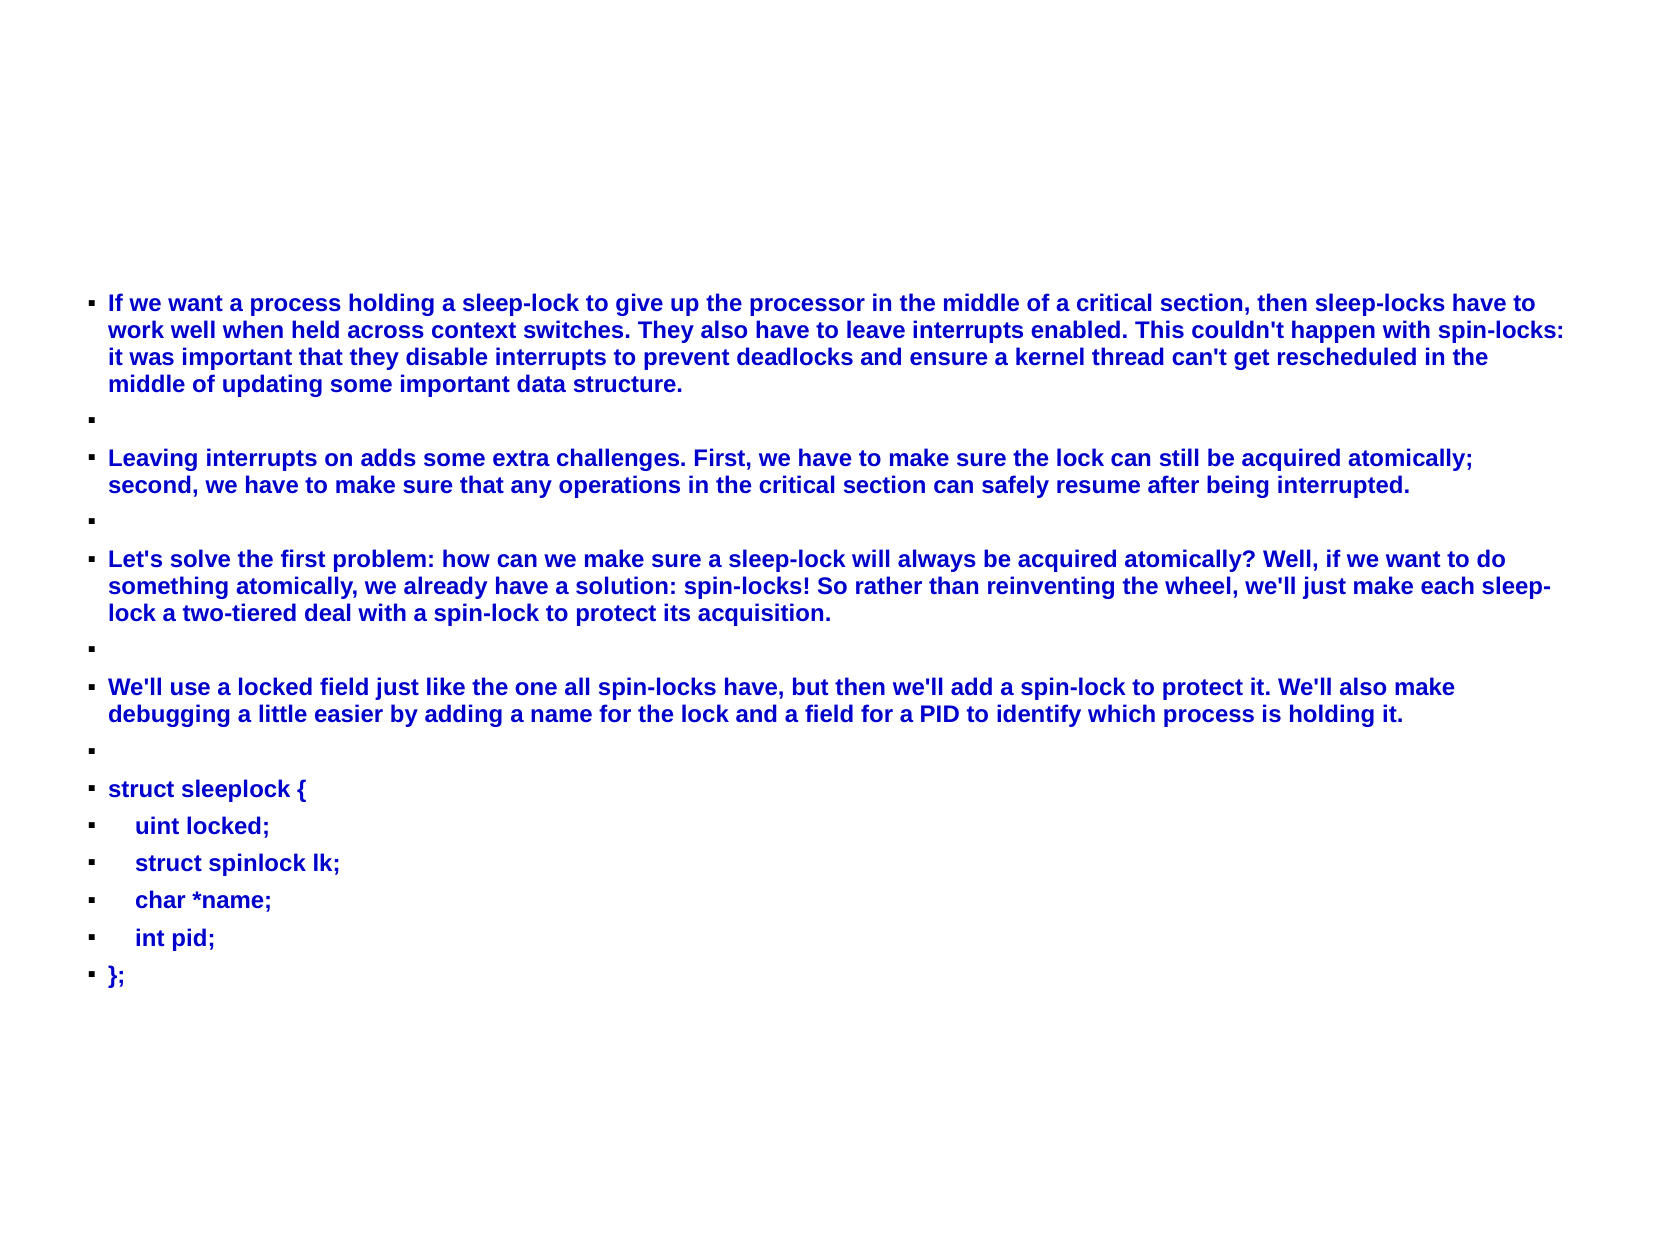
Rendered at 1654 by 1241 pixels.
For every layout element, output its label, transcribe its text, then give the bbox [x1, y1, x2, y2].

list If we want a process holding a sleep-lock to give up the processor in the middle of a critical section, then sleep-locks have to work well when held across context switches. They also have to leave interrupts enabled. This couldn't happen with spin-locks: it was important that they disable interrupts to prevent deadlocks and ensure a kernel thread can't get rescheduled in the middle of updating some important data structure. Leaving interrupts on adds some extra challenges. First, we have to make sure the lock can still be acquired atomically; second, we have to make sure that any operations in the critical section can safely resume after being interrupted. Let's solve the first problem: how can we make sure a sleep-lock will always be acquired atomically? Well, if we want to do something atomically, we already have a solution: spin-locks! So rather than reinventing the wheel, we'll just make each sleep-lock a two-tiered deal with a spin-lock to protect its acquisition. We'll use a locked field just like the one all spin-locks have, but then we'll add a spin-lock to protect it. We'll also make debugging a little easier by adding a name for the lock and a field for a PID to identify which process is holding it. struct sleeplock { uint locked; struct spinlock lk; char *name; int pid; }; [82, 290, 1571, 1010]
